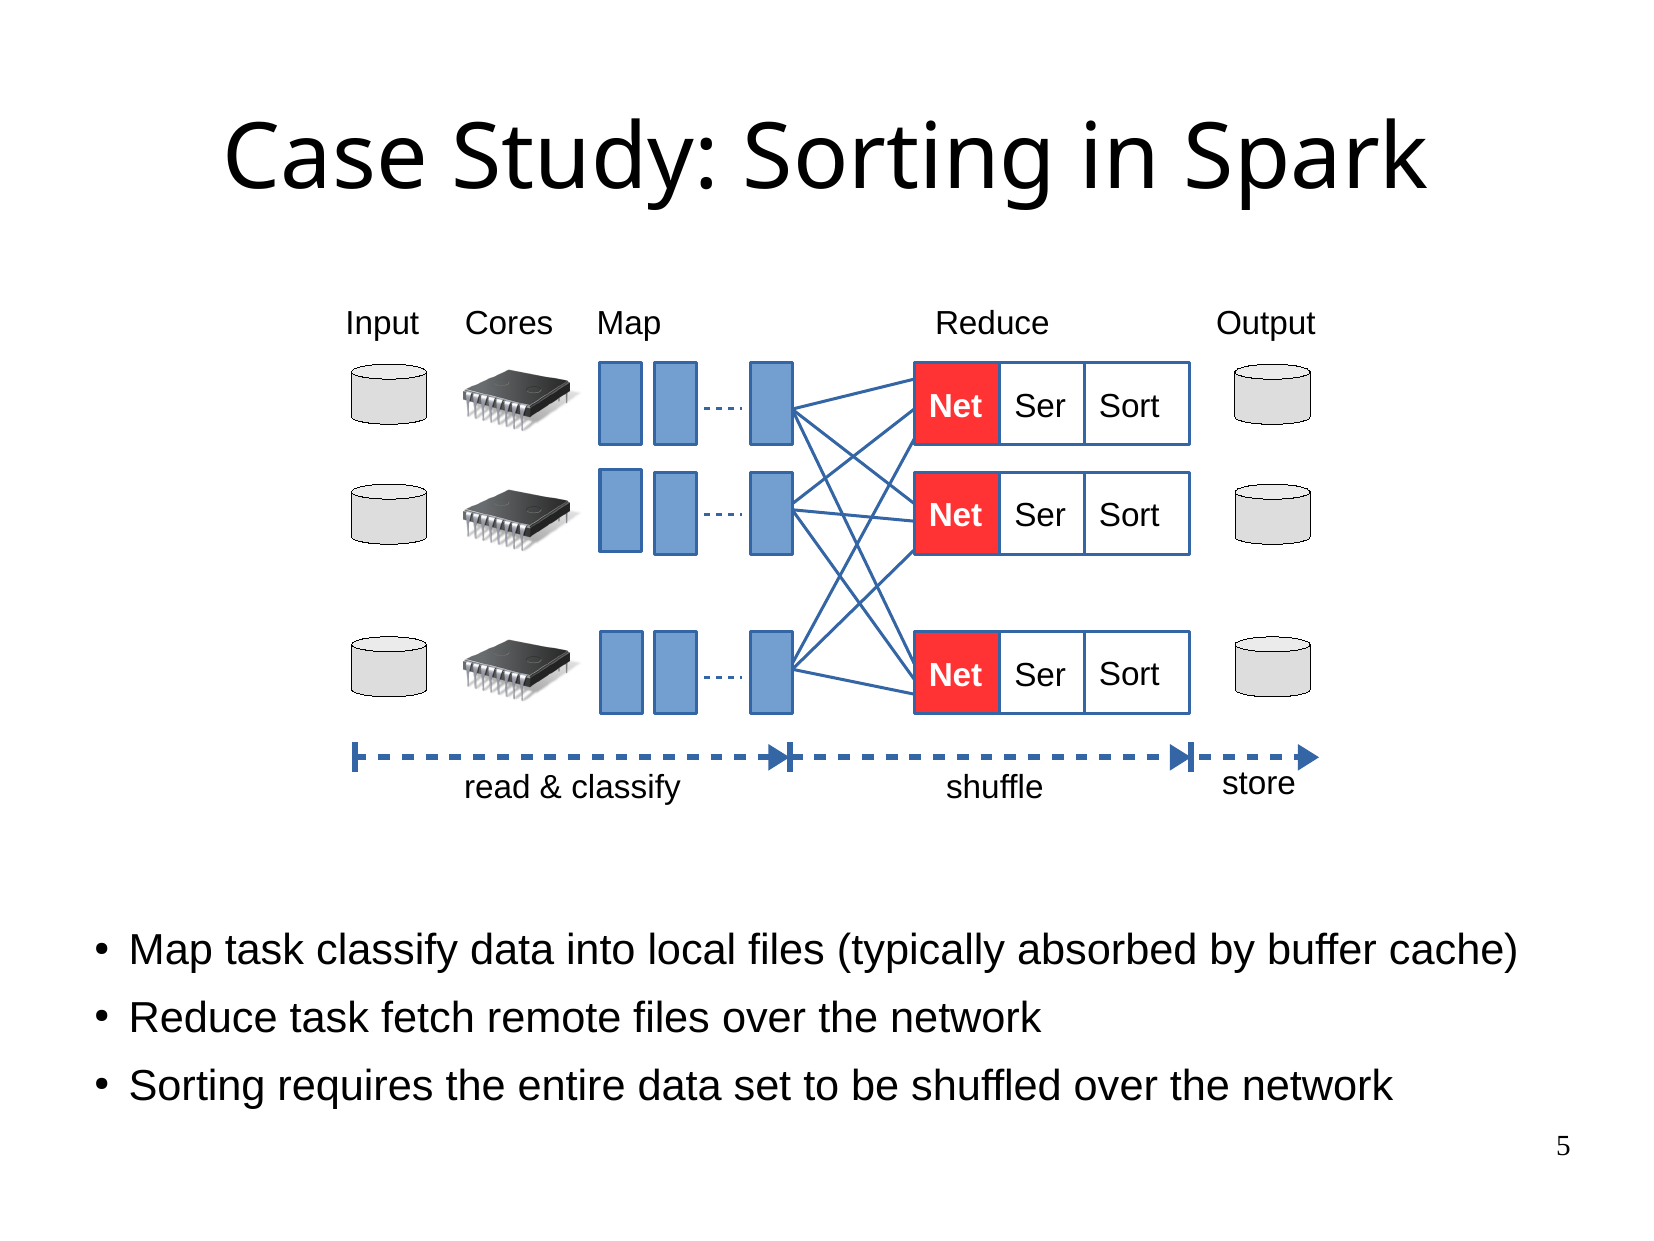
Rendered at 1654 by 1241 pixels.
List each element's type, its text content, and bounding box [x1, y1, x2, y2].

text_box [351, 493, 427, 545]
text_box [750, 256, 1654, 1103]
text_box [351, 373, 427, 425]
text_box [351, 646, 427, 697]
text_box Sort [1084, 362, 1190, 445]
text_box Cores [450, 296, 577, 353]
text_box Output [1199, 296, 1333, 387]
text_box Net [914, 631, 999, 714]
text_box [600, 631, 643, 714]
text_box store [1199, 757, 1320, 814]
text_box [599, 362, 642, 445]
text_box [600, 469, 642, 552]
title Case Study: Sorting in Spark [82, 49, 1571, 257]
text_box Input [315, 296, 450, 353]
text_box Reduce [861, 296, 1123, 353]
text_box Ser [999, 472, 1084, 555]
text_box Sort [1084, 472, 1190, 555]
text_box shuffle [790, 761, 1200, 818]
text_box [654, 362, 697, 445]
text_box [654, 472, 697, 555]
text_box Sort [1084, 631, 1190, 714]
text_box Ser [999, 631, 1084, 714]
text_box [654, 631, 697, 714]
picture [462, 604, 583, 725]
text_box Net [914, 362, 999, 445]
text_box Ser [999, 362, 1084, 445]
text_box Net [914, 472, 999, 555]
text_box Map [581, 296, 829, 356]
text_box read & classify [355, 761, 790, 818]
list Map task classify data into local files (typically absorbed by buffer cache) Reduce task fetch remote files over the network Sorting requires the entire data set to be shuffled over the network [82, 925, 1571, 1110]
picture [462, 334, 583, 575]
